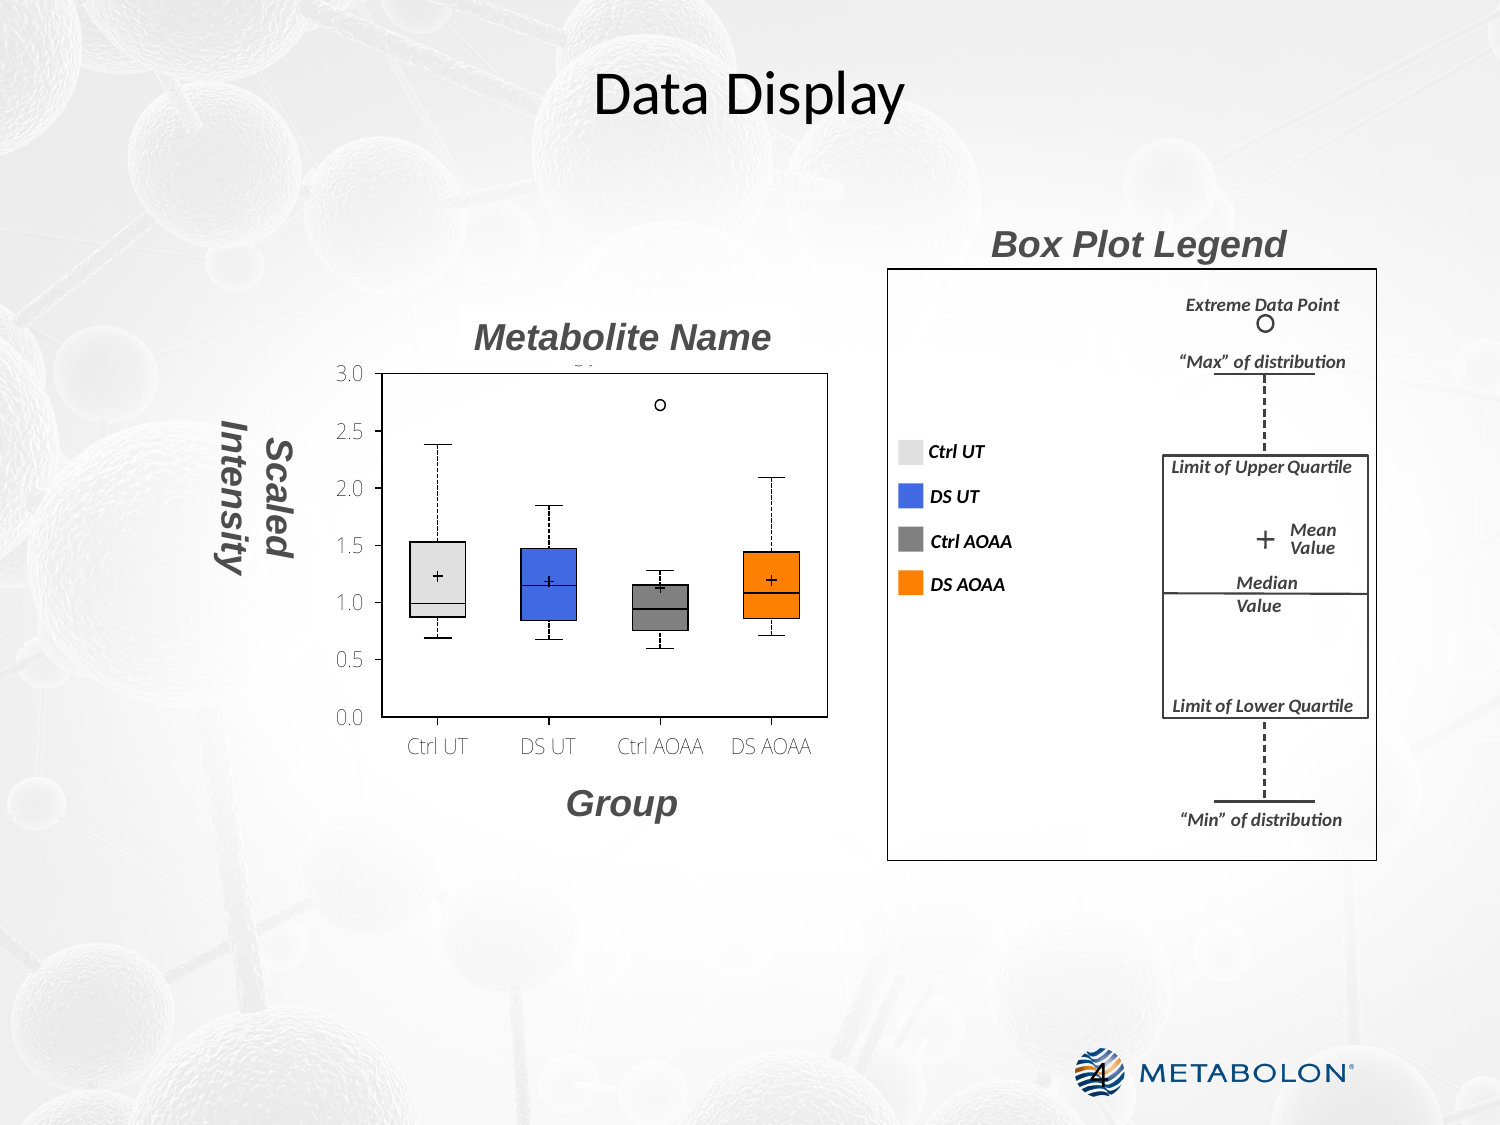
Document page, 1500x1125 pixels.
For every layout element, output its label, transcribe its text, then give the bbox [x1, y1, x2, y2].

text_box [898, 570, 924, 596]
text_box Metabolite Name [459, 305, 787, 365]
title Data Display [75, 45, 1425, 125]
text_box Scaled Intensity [236, 406, 312, 707]
slide_number <number> [1074, 1042, 1425, 1103]
picture [0, 0, 1500, 1125]
text_box DS AOAA [930, 571, 1006, 596]
text_box Box Plot Legend [969, 212, 1309, 273]
text_box Group [446, 771, 798, 831]
text_box Ctrl UT [928, 438, 985, 463]
text_box Ctrl AOAA [930, 528, 1013, 553]
text_box DS UT [930, 483, 980, 508]
text_box [898, 439, 924, 465]
text_box [898, 483, 924, 509]
text_box [898, 526, 924, 552]
